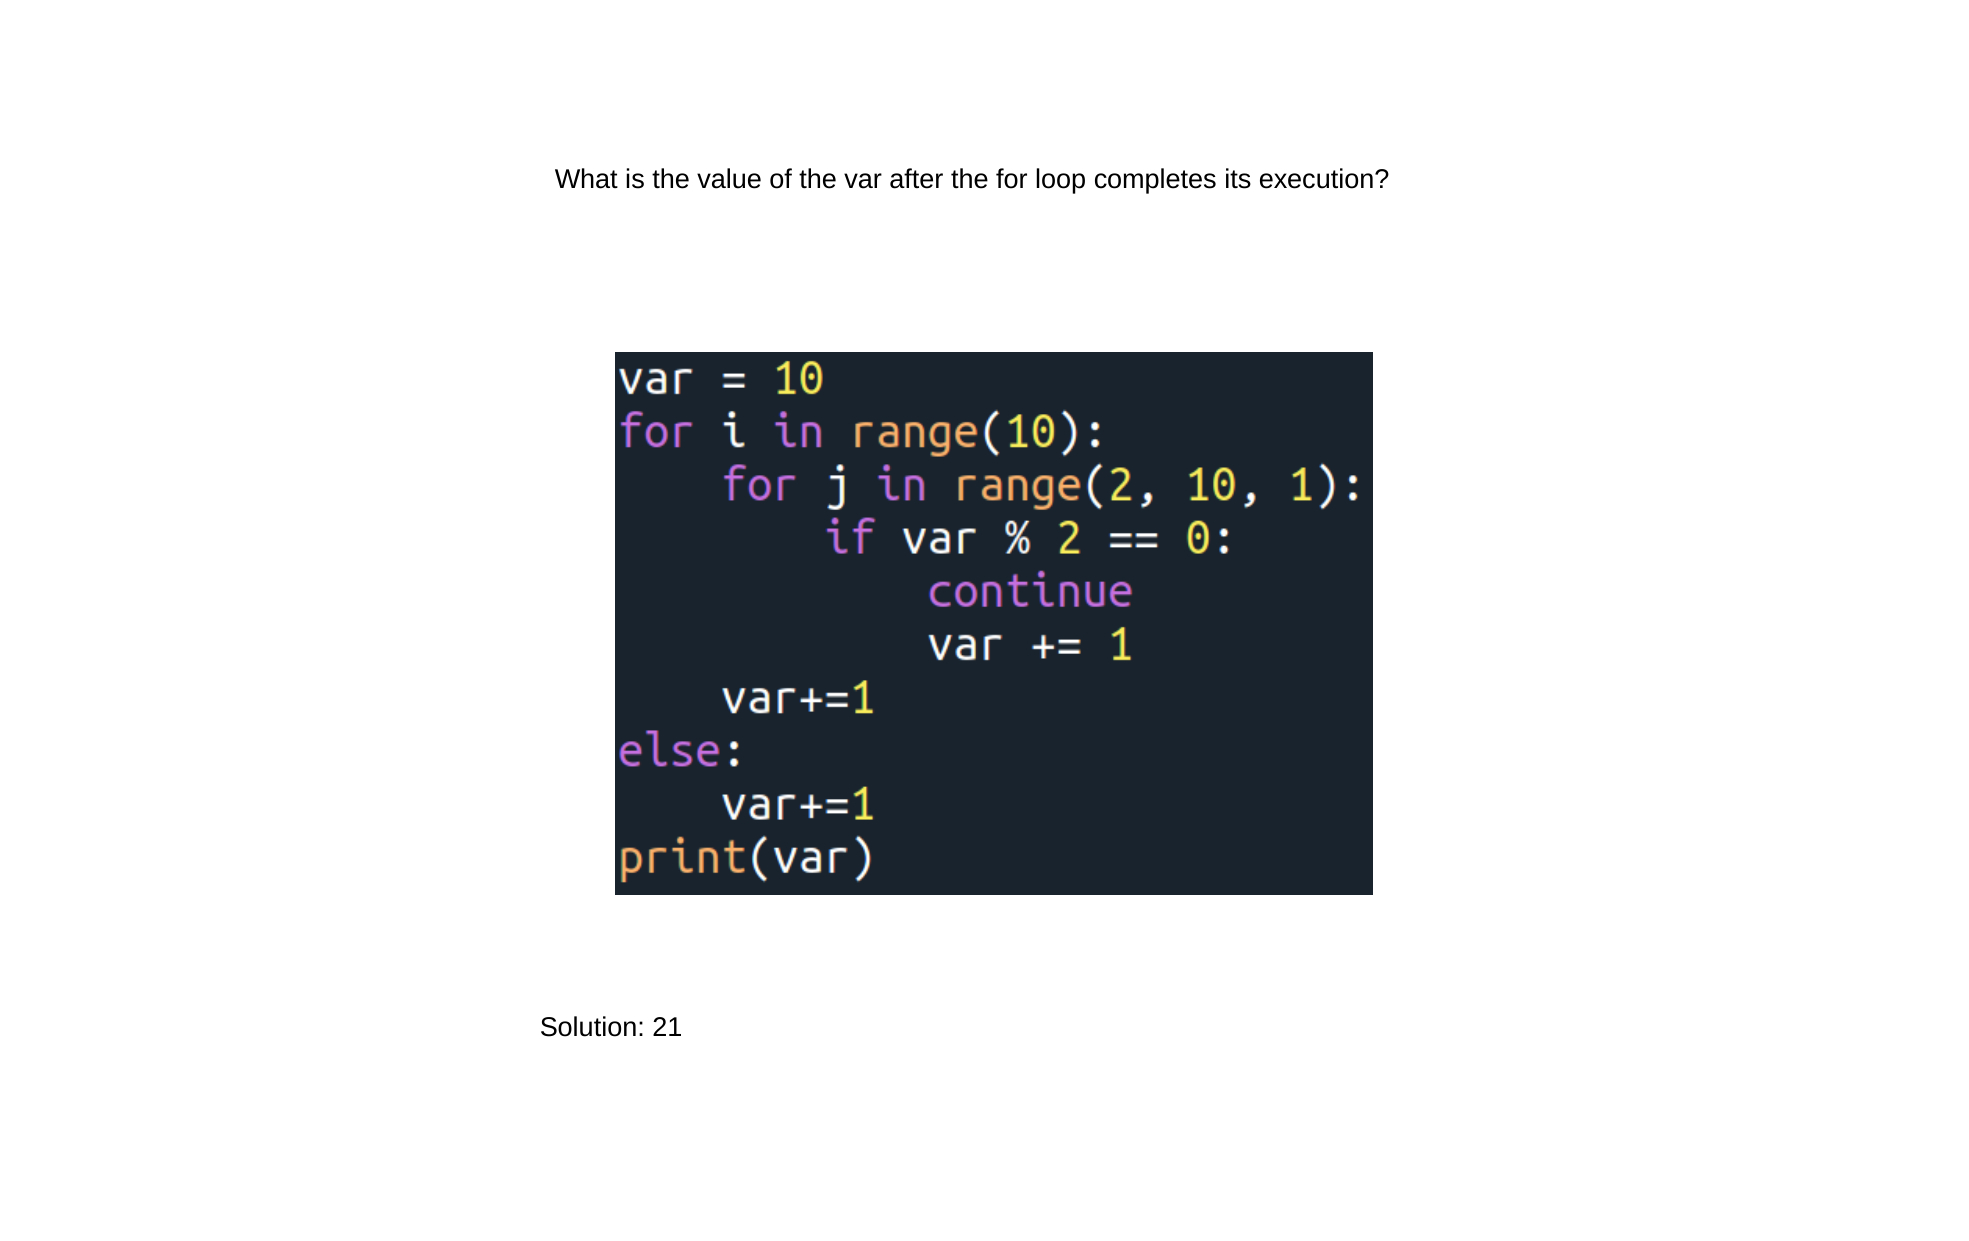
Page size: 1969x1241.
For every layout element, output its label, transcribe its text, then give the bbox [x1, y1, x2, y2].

text_box Solution: 21 [525, 1004, 1411, 1105]
picture [615, 352, 1373, 895]
text_box What is the value of the var after the for loop completes its execution? [540, 156, 1426, 233]
